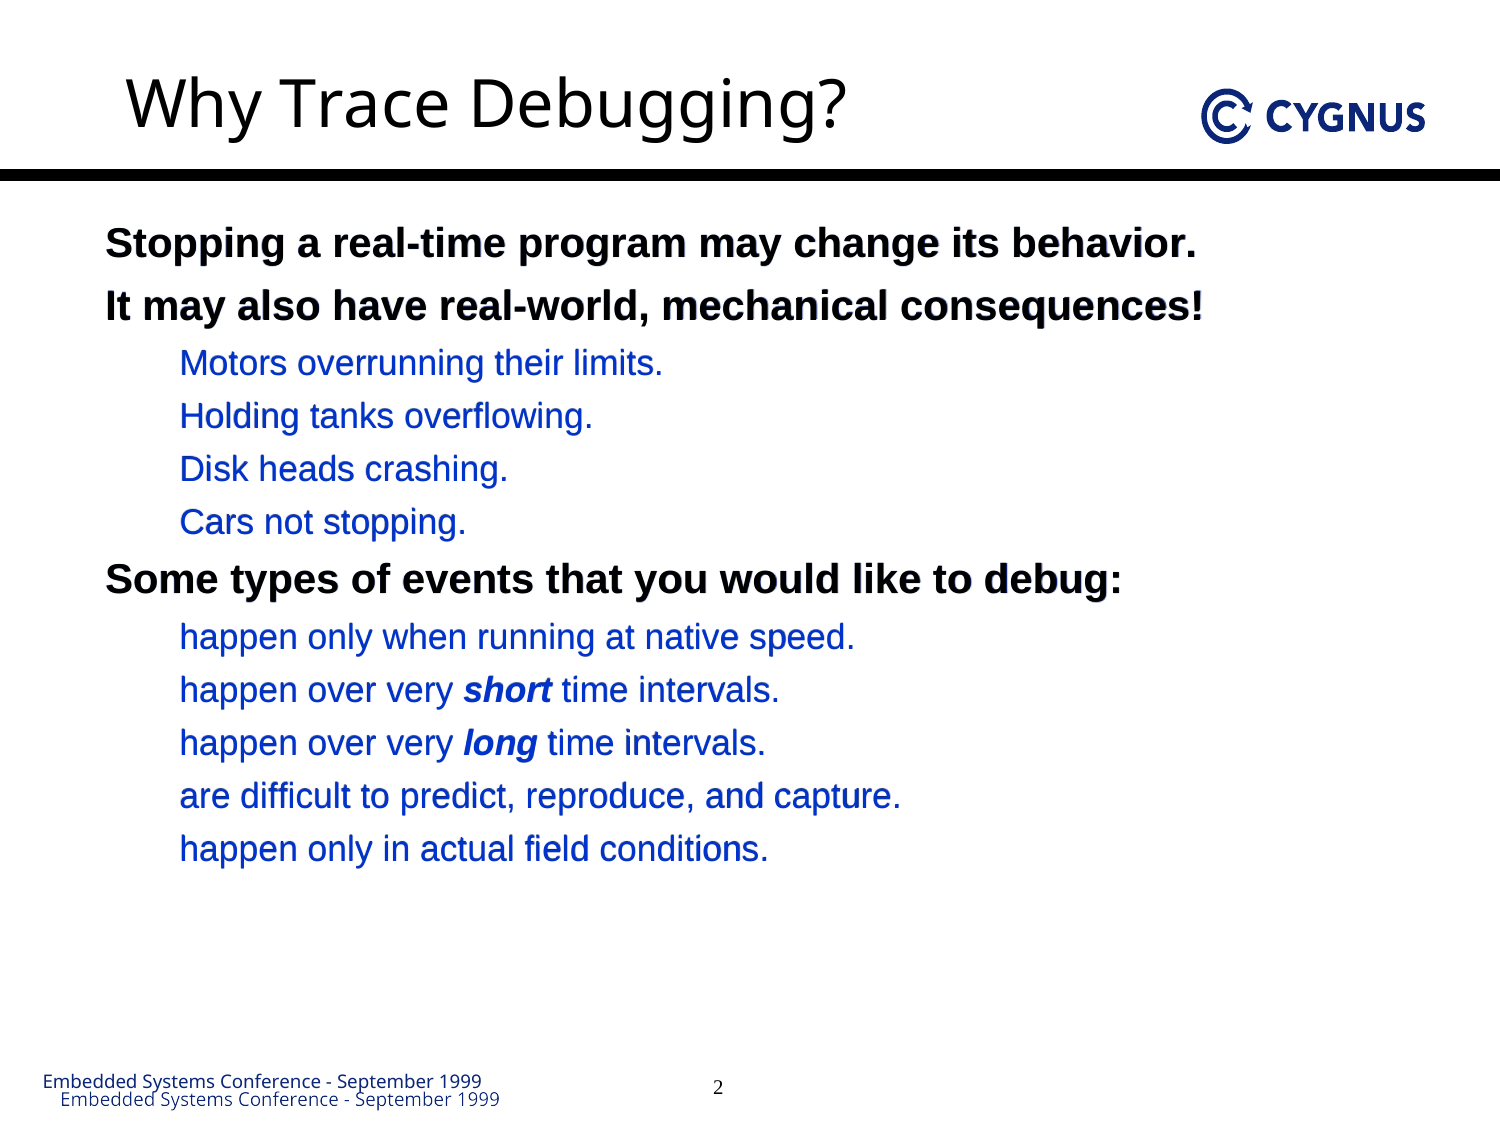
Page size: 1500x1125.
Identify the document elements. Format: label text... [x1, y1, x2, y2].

title Why Trace Debugging? [124, 62, 1189, 134]
list Stopping a real-time program may change its behavior. It may also have real-world, mechanical consequences! Motors overrunning their limits. Holding tanks overflowing. Disk heads crashing. Cars not stopping. Some types of events that you would like to debug: happen only when running at native speed. happen over very short time intervals. happen over very long time intervals. are difficult to predict, reproduce, and capture. happen only in actual field conditions. [105, 207, 1395, 886]
